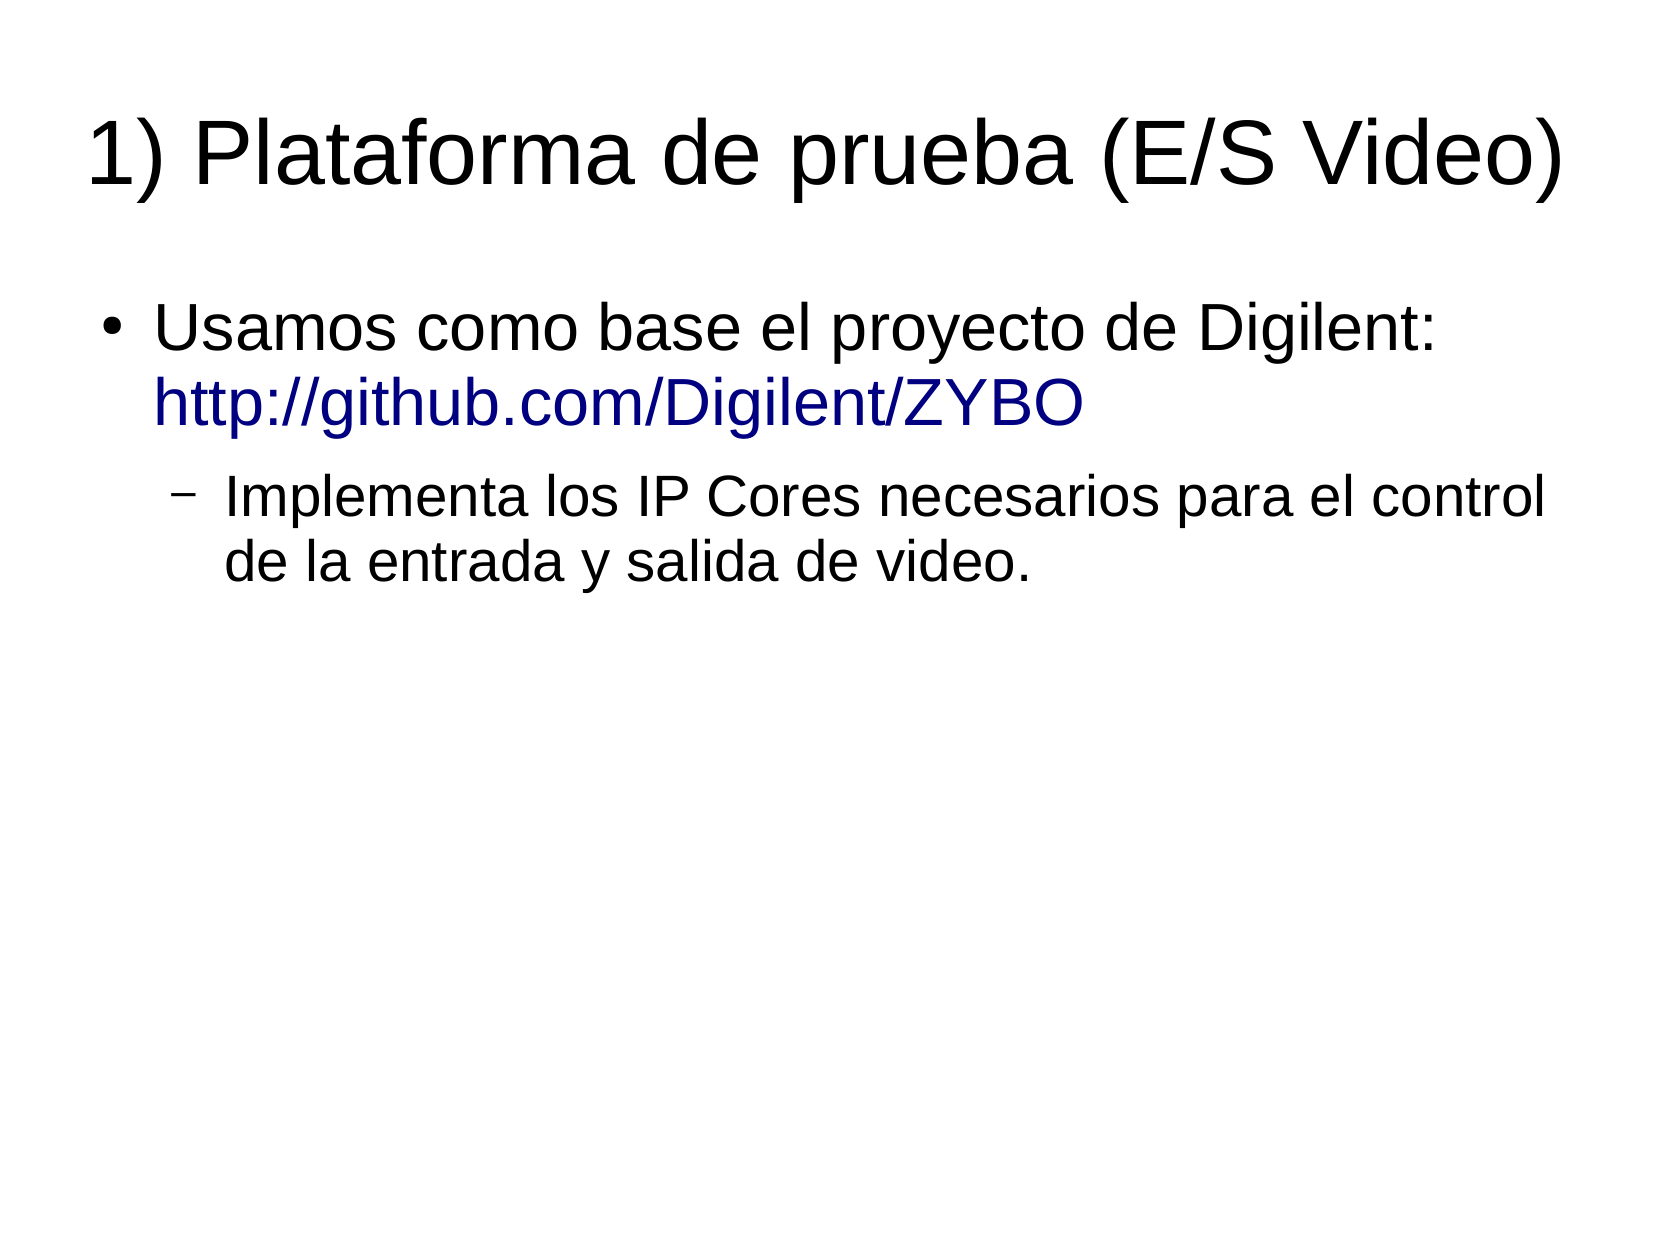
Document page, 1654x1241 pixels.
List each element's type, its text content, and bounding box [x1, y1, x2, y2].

list Usamos como base el proyecto de Digilent:http://github.com/Digilent/ZYBO Implementa los IP Cores necesarios para el control de la entrada y salida de video. [82, 290, 1571, 1010]
title 1) Plataforma de prueba (E/S Video) [82, 49, 1571, 257]
